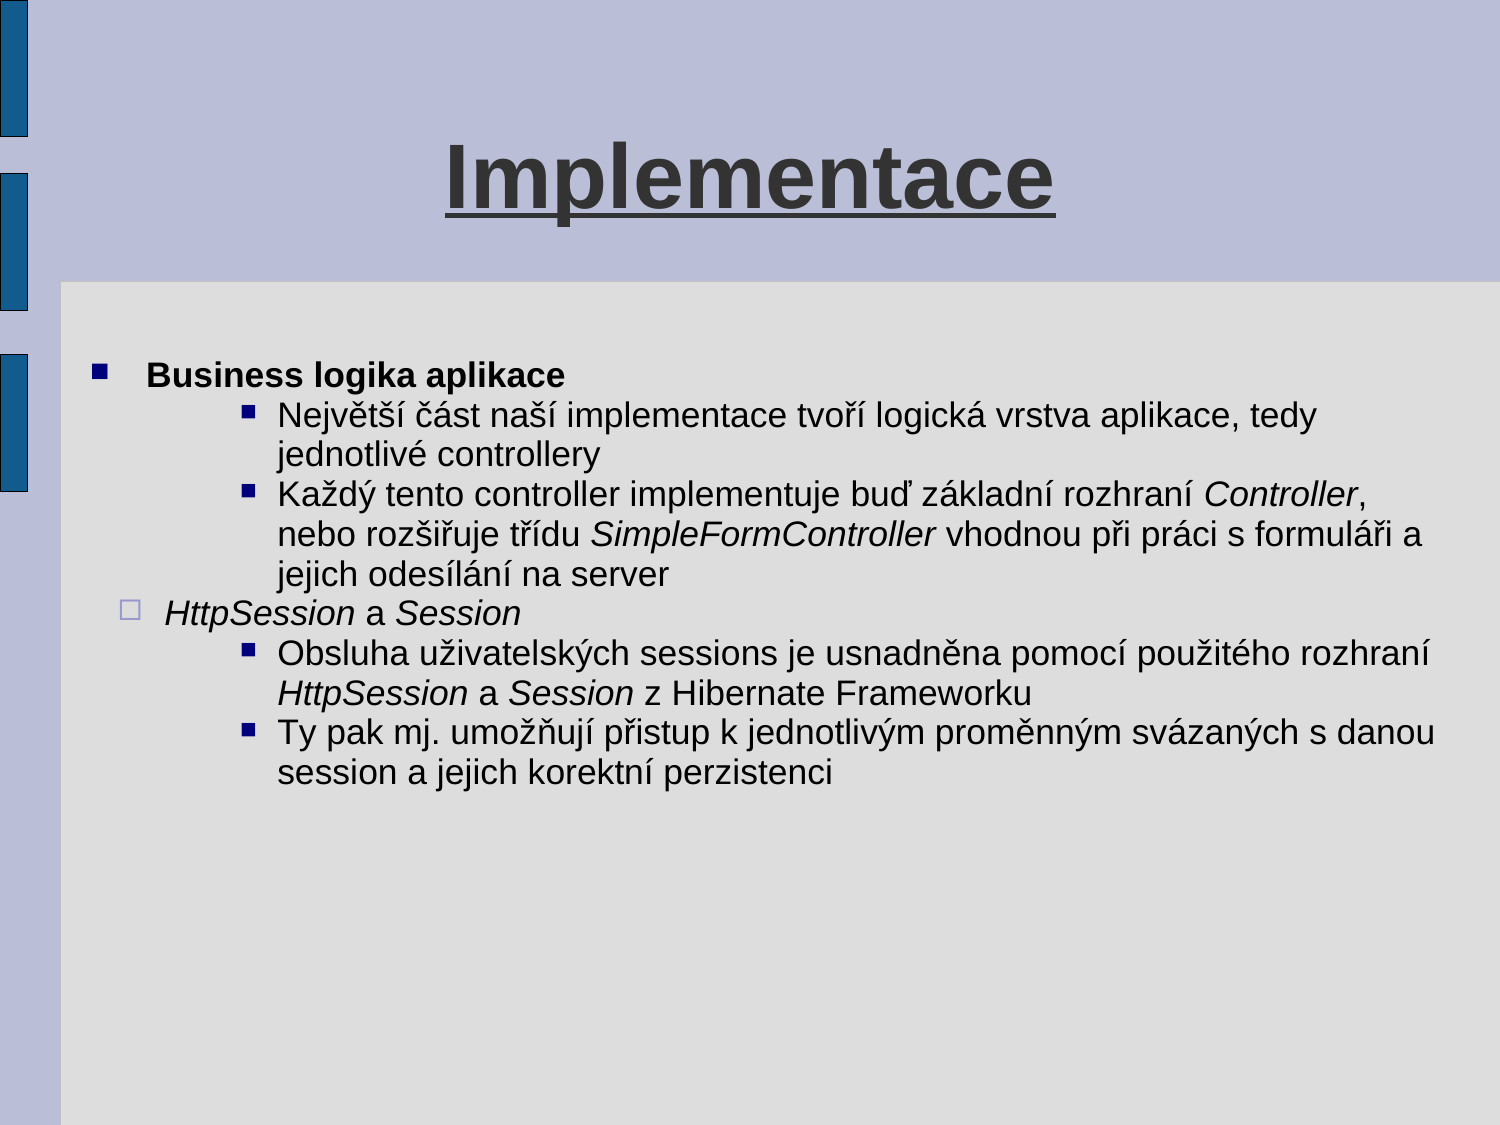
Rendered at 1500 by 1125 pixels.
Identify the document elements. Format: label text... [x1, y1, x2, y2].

title Implementace [110, 82, 1392, 224]
list Business logika aplikace Největší část naší implementace tvoří logická vrstva aplikace, tedy jednotlivé controllery Každý tento controller implementuje buď základní rozhraní Controller, nebo rozšiřuje třídu SimpleFormController vhodnou při práci s formuláři a jejich odesílání na server HttpSession a Session Obsluha uživatelských sessions je usnadněna pomocí použitého rozhraní HttpSession a Session z Hibernate Frameworku Ty pak mj. umožňují přistup k jednotlivým proměnným svázaných s danou session a jejich korektní perzistenci [75, 224, 1463, 1125]
